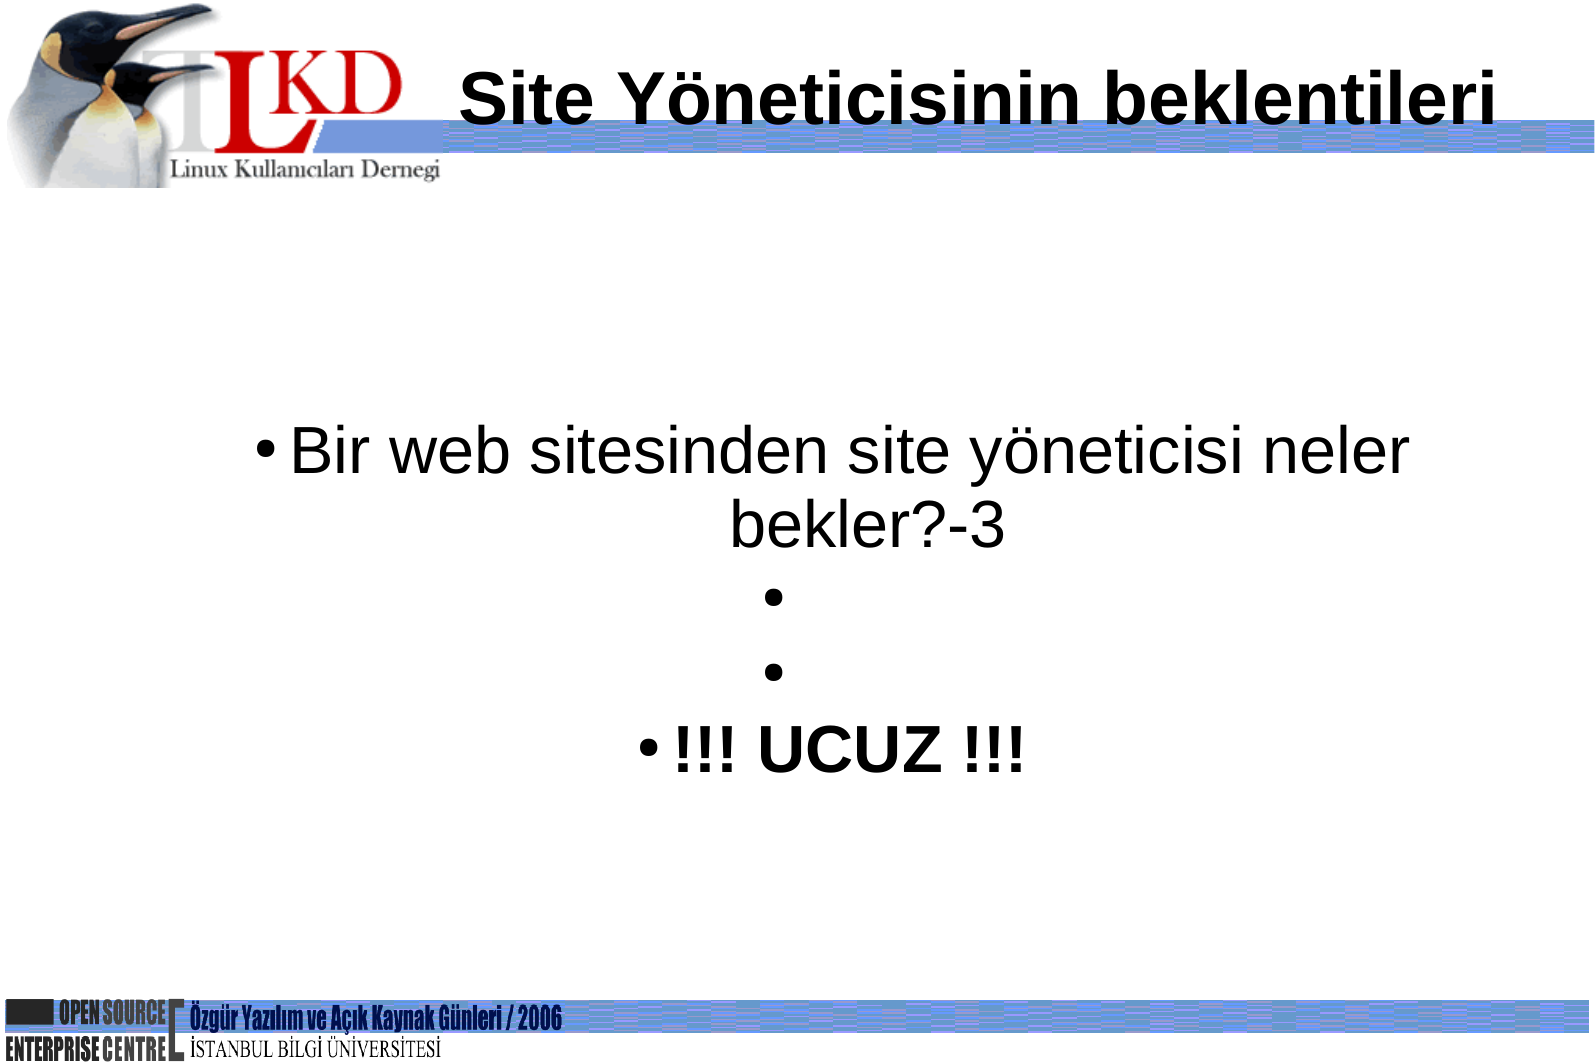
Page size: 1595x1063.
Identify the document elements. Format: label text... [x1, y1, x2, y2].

title Site Yöneticisinin beklentileri [442, 49, 1515, 148]
picture [7, 0, 1595, 188]
subtitle Bir web sitesinden site yöneticisi neler bekler?-3 !!! UCUZ !!! [79, 256, 1515, 943]
picture [0, 879, 1589, 1063]
